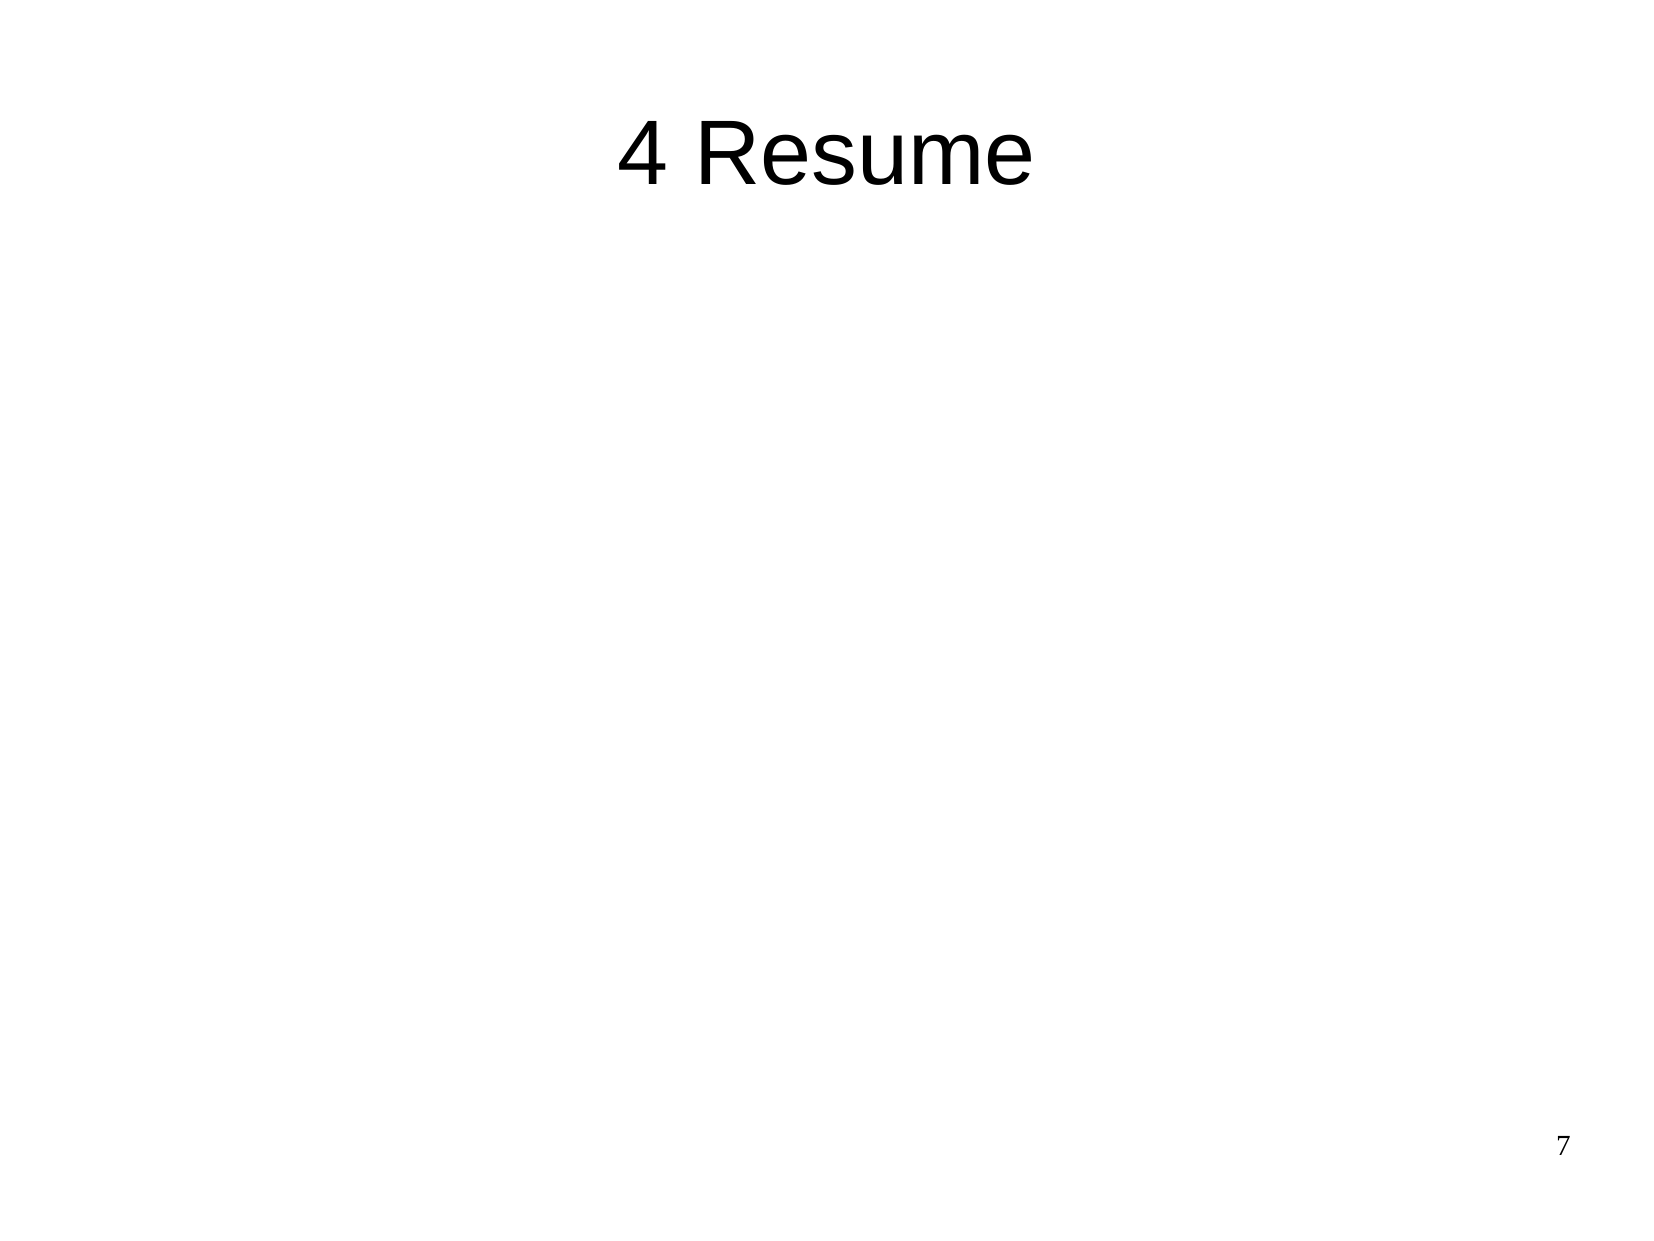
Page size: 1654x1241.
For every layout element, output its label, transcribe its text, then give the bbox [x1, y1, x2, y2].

title 4 Resume [82, 49, 1571, 257]
